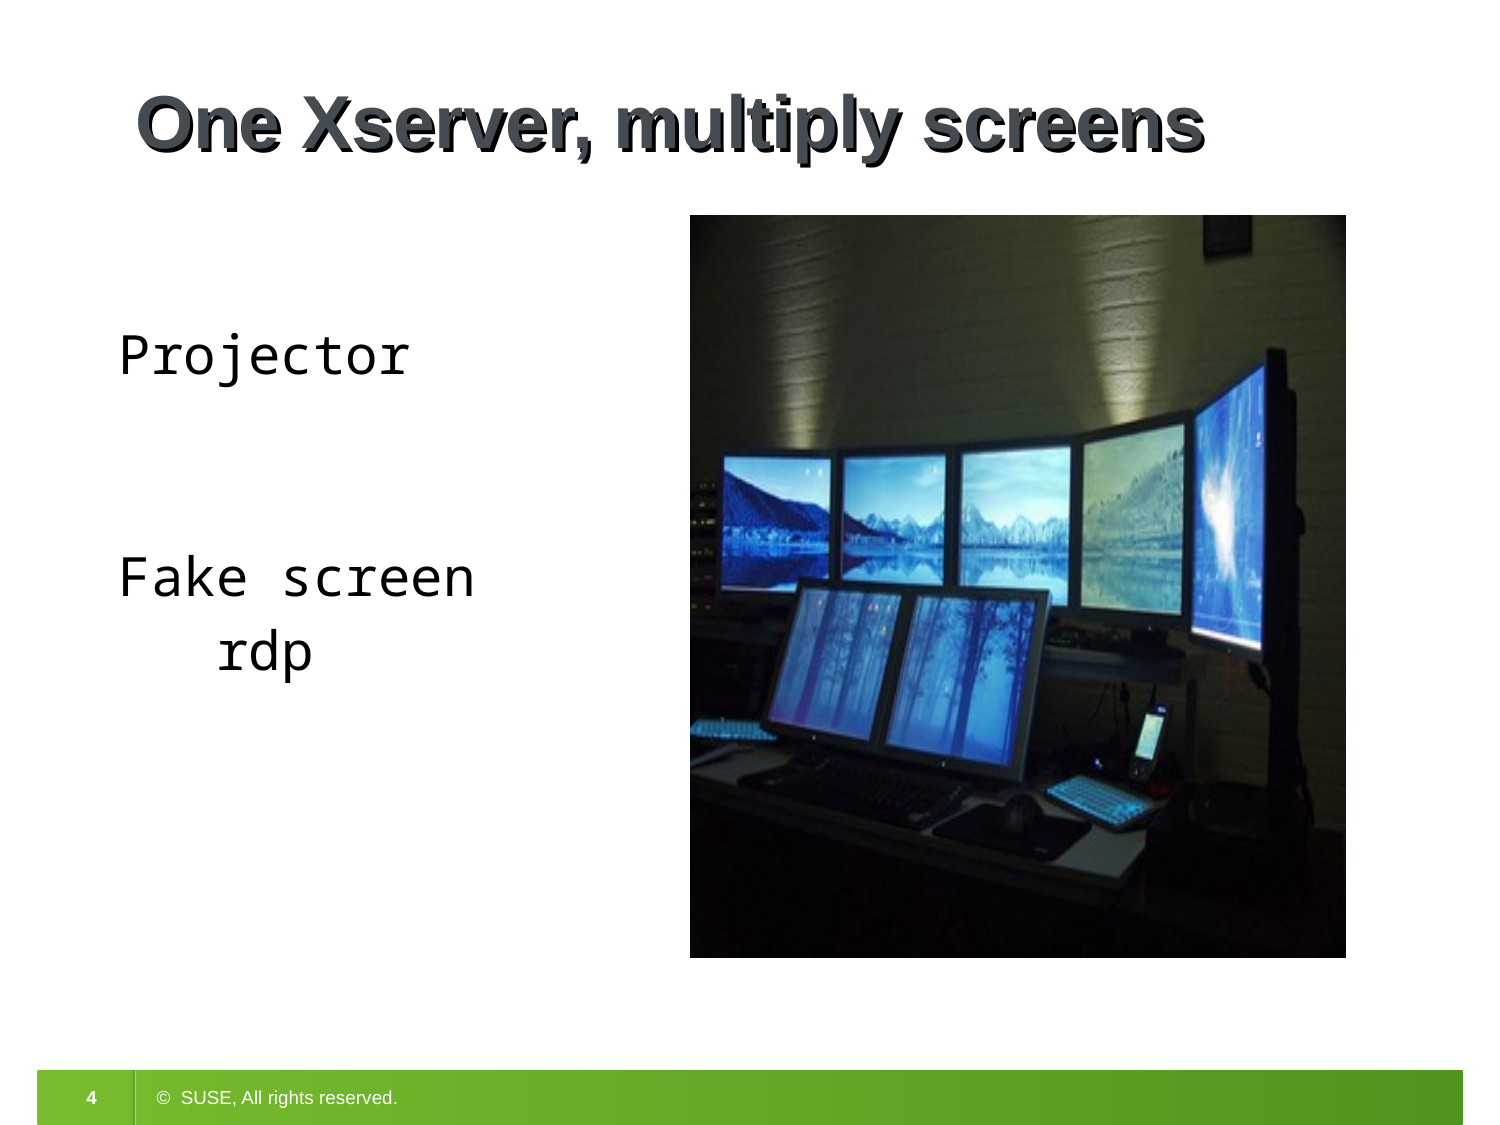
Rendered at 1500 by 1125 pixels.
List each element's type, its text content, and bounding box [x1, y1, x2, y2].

title One Xserver, multiply screens [135, 41, 1372, 204]
text_box Projector Fake screen rdp [103, 251, 494, 933]
picture [690, 215, 1346, 958]
